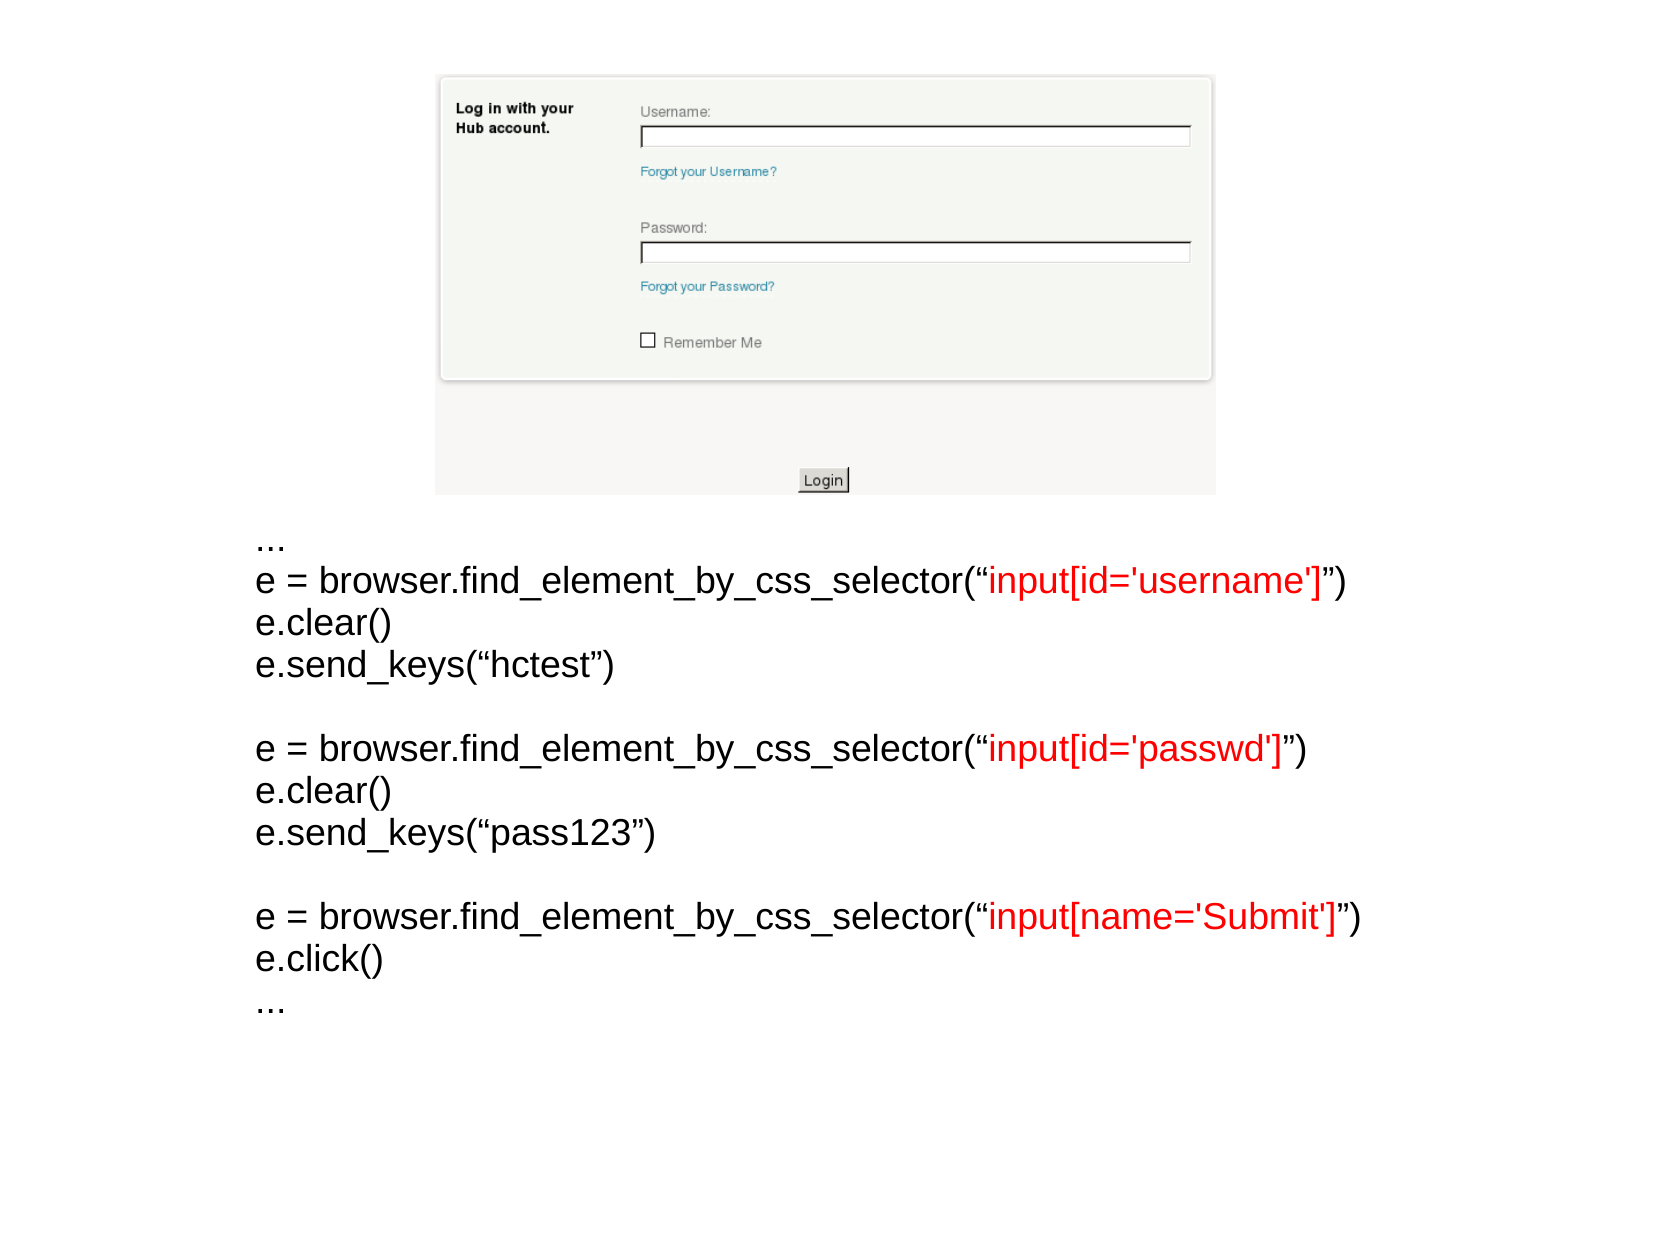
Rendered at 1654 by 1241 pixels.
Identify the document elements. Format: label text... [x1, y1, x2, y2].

picture [435, 74, 1216, 495]
text_box ... e = browser.find_element_by_css_selector(“input[id='username']”) e.clear() e.send_keys(“hctest”) e = browser.find_element_by_css_selector(“input[id='passwd']”) e.clear() e.send_keys(“pass123”) e = browser.find_element_by_css_selector(“input[name='Submit']”) e.click() ... [240, 510, 1396, 1030]
